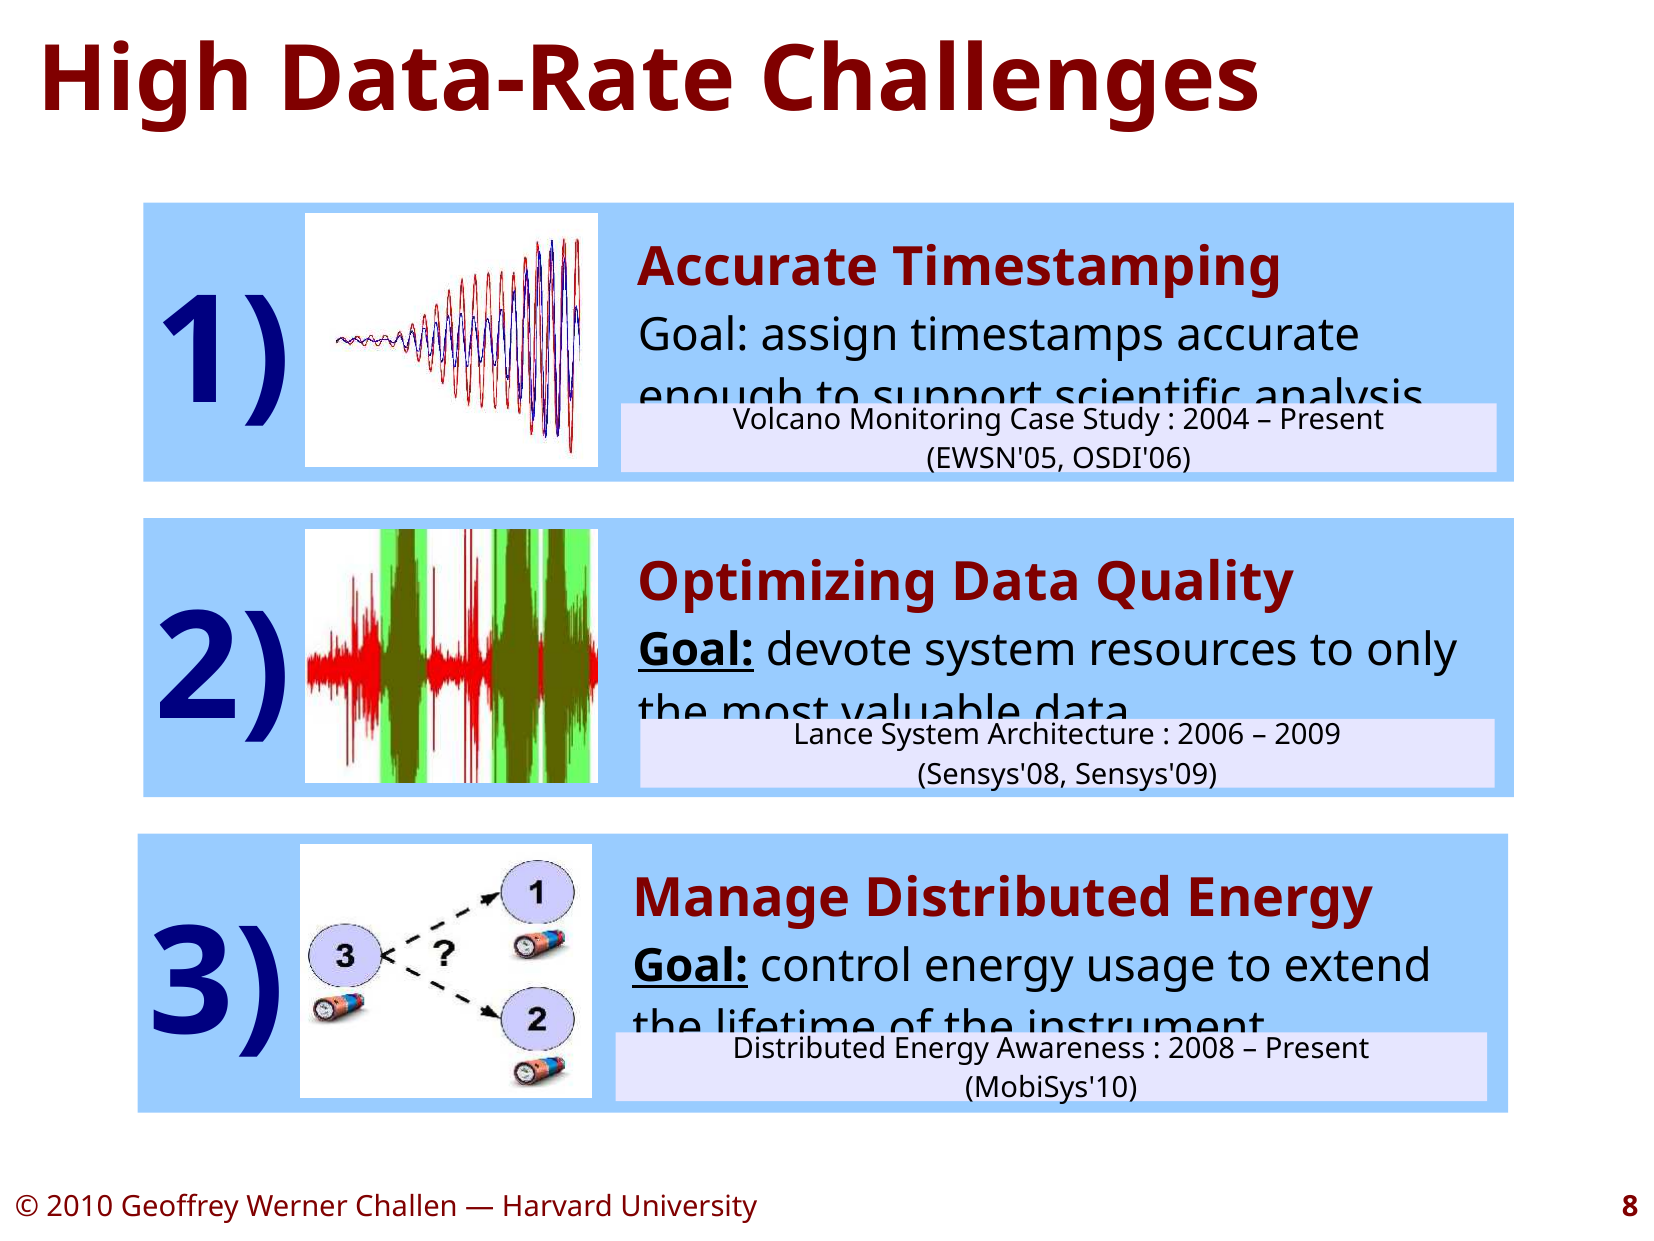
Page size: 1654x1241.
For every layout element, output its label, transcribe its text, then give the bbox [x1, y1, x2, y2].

title High Data-Rate Challenges [0, 7, 1654, 143]
text_box [143, 202, 1514, 482]
text_box Lance System Architecture : 2006 – 2009 (Sensys'08, Sensys'09) [640, 718, 1495, 788]
text_box Accurate Timestamping Goal: assign timestamps accurate enough to support scientific analysis [623, 219, 1491, 403]
text_box Volcano Monitoring Case Study : 2004 – Present (EWSN'05, OSDI'06) [621, 403, 1497, 473]
text_box Distributed Energy Awareness : 2008 – Present (MobiSys'10) [615, 1032, 1488, 1102]
text_box [143, 518, 1514, 798]
text_box Manage Distributed Energy Goal: control energy usage to extend the lifetime of the instrument [617, 850, 1486, 1032]
text_box Optimizing Data Quality Goal: devote system resources to only the most valuable data [623, 535, 1491, 722]
text_box [137, 833, 1509, 1113]
picture [300, 844, 592, 1098]
text_box 2) [139, 550, 349, 746]
picture [305, 213, 598, 467]
text_box 1) [139, 235, 349, 431]
picture [305, 529, 598, 783]
text_box 3) [133, 865, 343, 1062]
